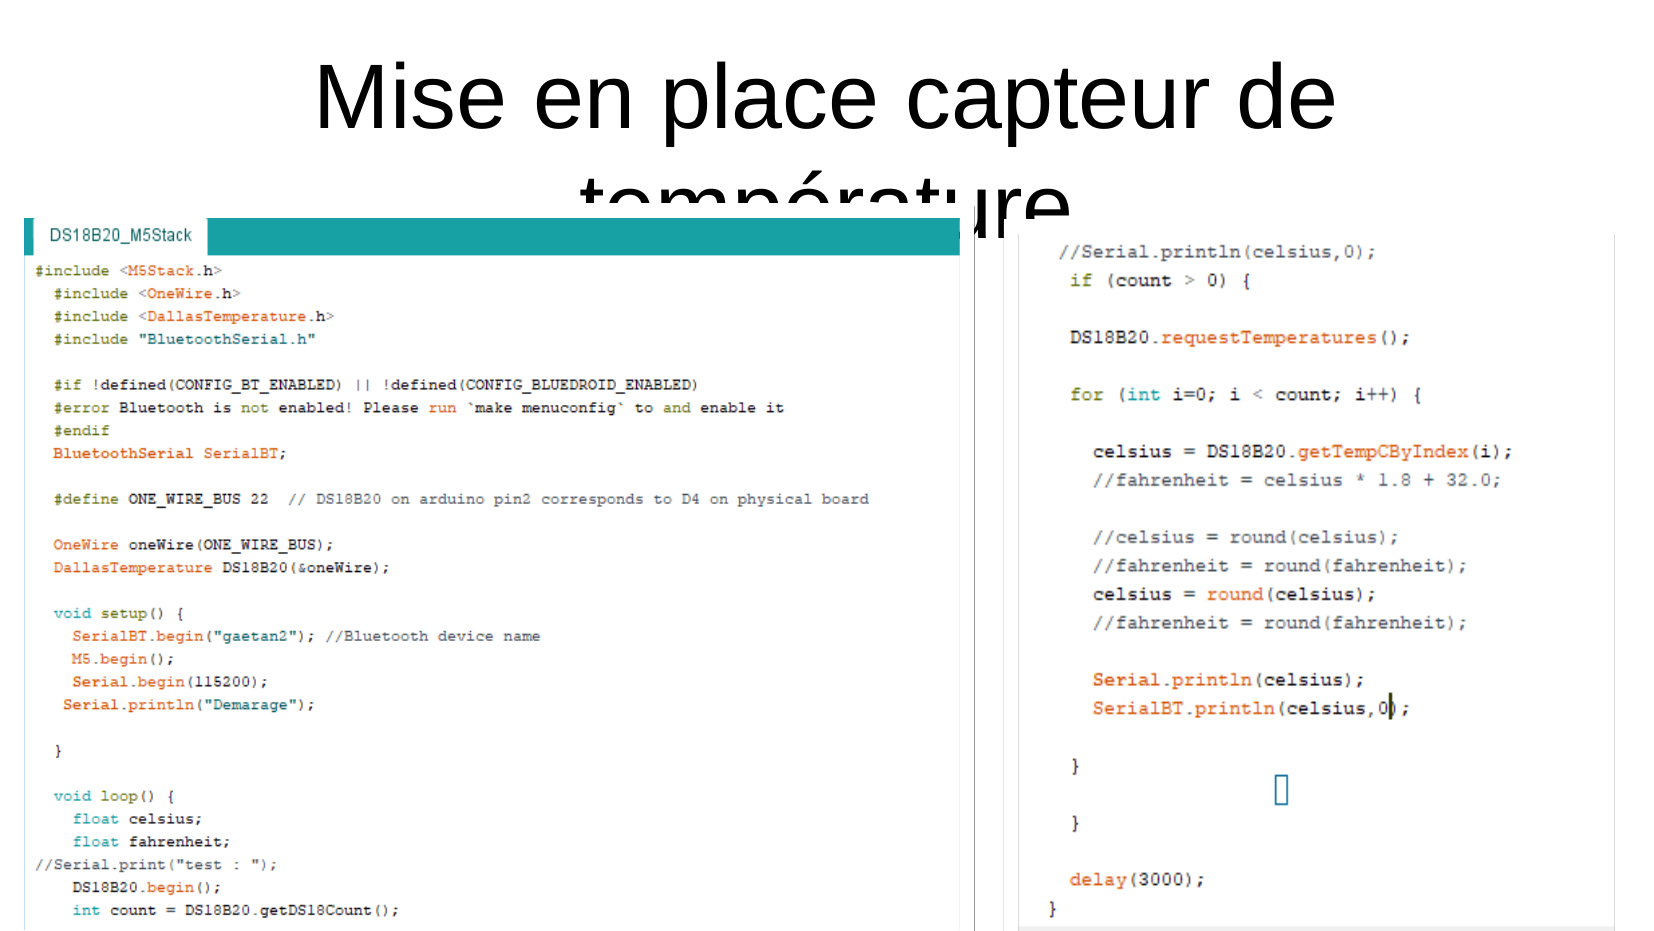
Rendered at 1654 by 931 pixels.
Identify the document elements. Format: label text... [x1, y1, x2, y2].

picture [23, 217, 960, 931]
picture [1018, 233, 1615, 931]
title Mise en place capteur de température [82, 37, 1571, 193]
